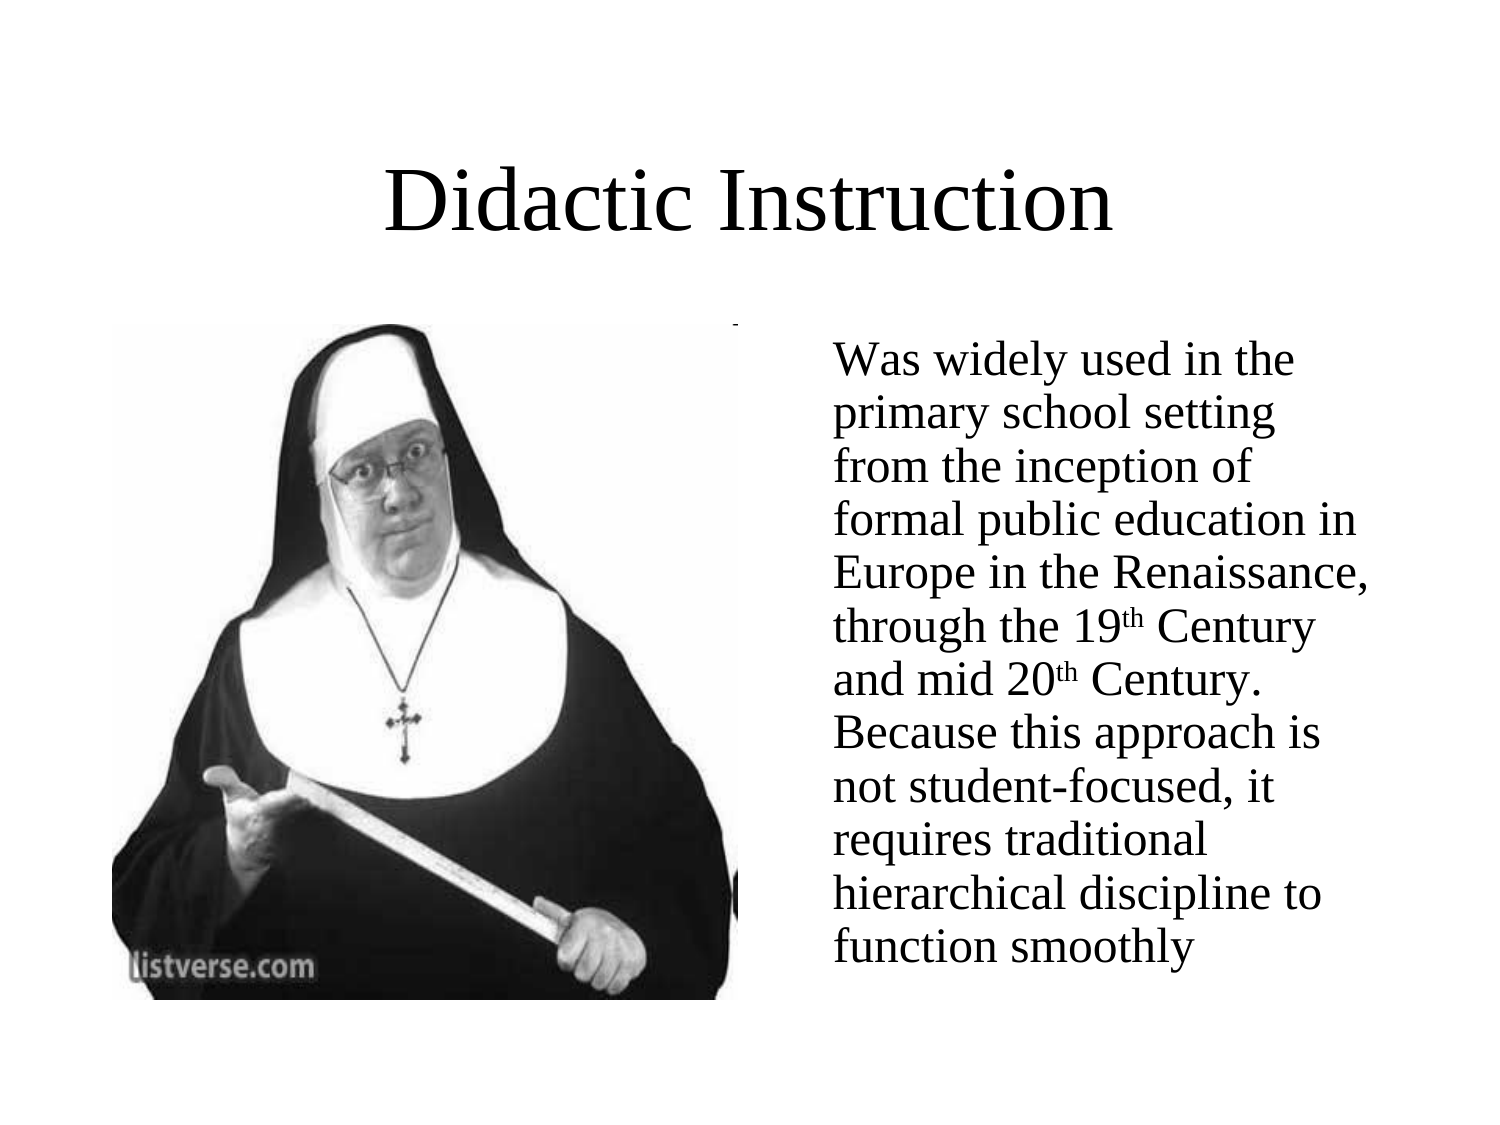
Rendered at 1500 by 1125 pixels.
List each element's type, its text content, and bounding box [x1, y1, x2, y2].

list Was widely used in the primary school setting from the inception of formal public education in Europe in the Renaissance, through the 19th Century and mid 20th Century. Because this approach is not student-focused, it requires traditional hierarchical discipline to function smoothly [762, 324, 1388, 1000]
title Didactic Instruction [112, 99, 1388, 288]
picture [112, 324, 738, 1000]
